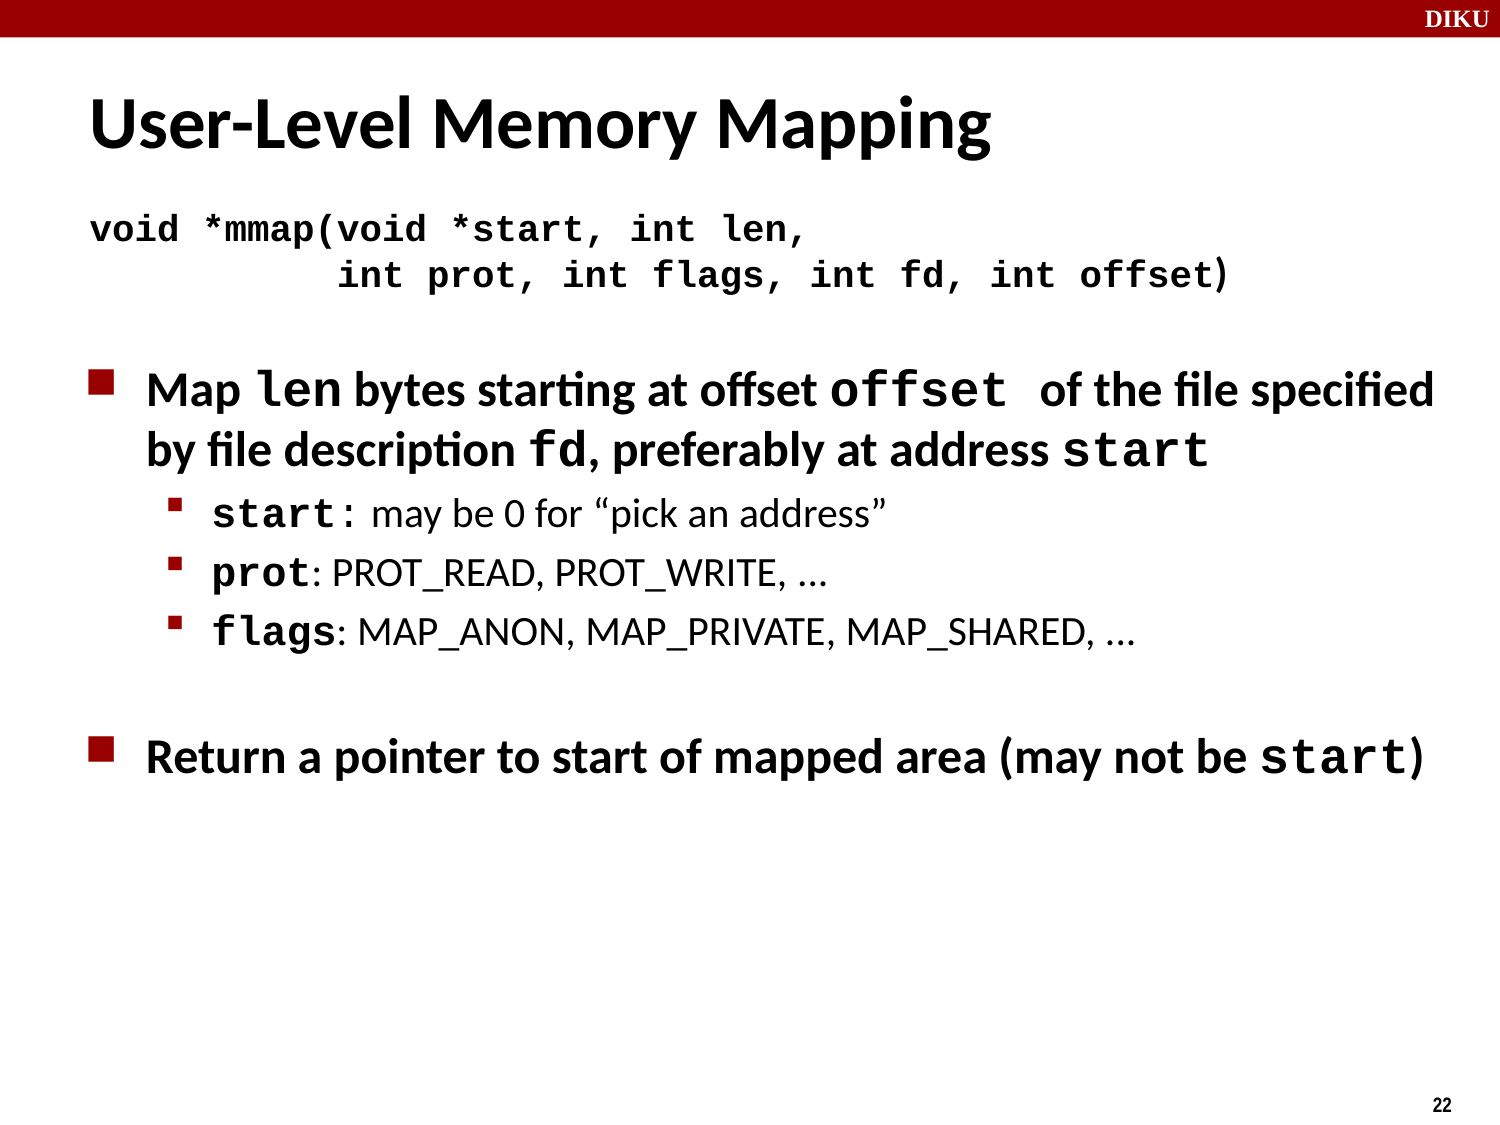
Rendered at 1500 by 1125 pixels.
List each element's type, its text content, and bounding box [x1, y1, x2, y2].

text_box void *mmap(void *start, int len, int prot, int flags, int fd, int offset) Map len bytes starting at offset offset of the file specified by file description fd, preferably at address start start: may be 0 for “pick an address” prot: PROT_READ, PROT_WRITE, ... flags: MAP_ANON, MAP_PRIVATE, MAP_SHARED, ... Return a pointer to start of mapped area (may not be start) [74, 200, 1463, 1125]
text_box User-Level Memory Mapping [74, 71, 1266, 166]
